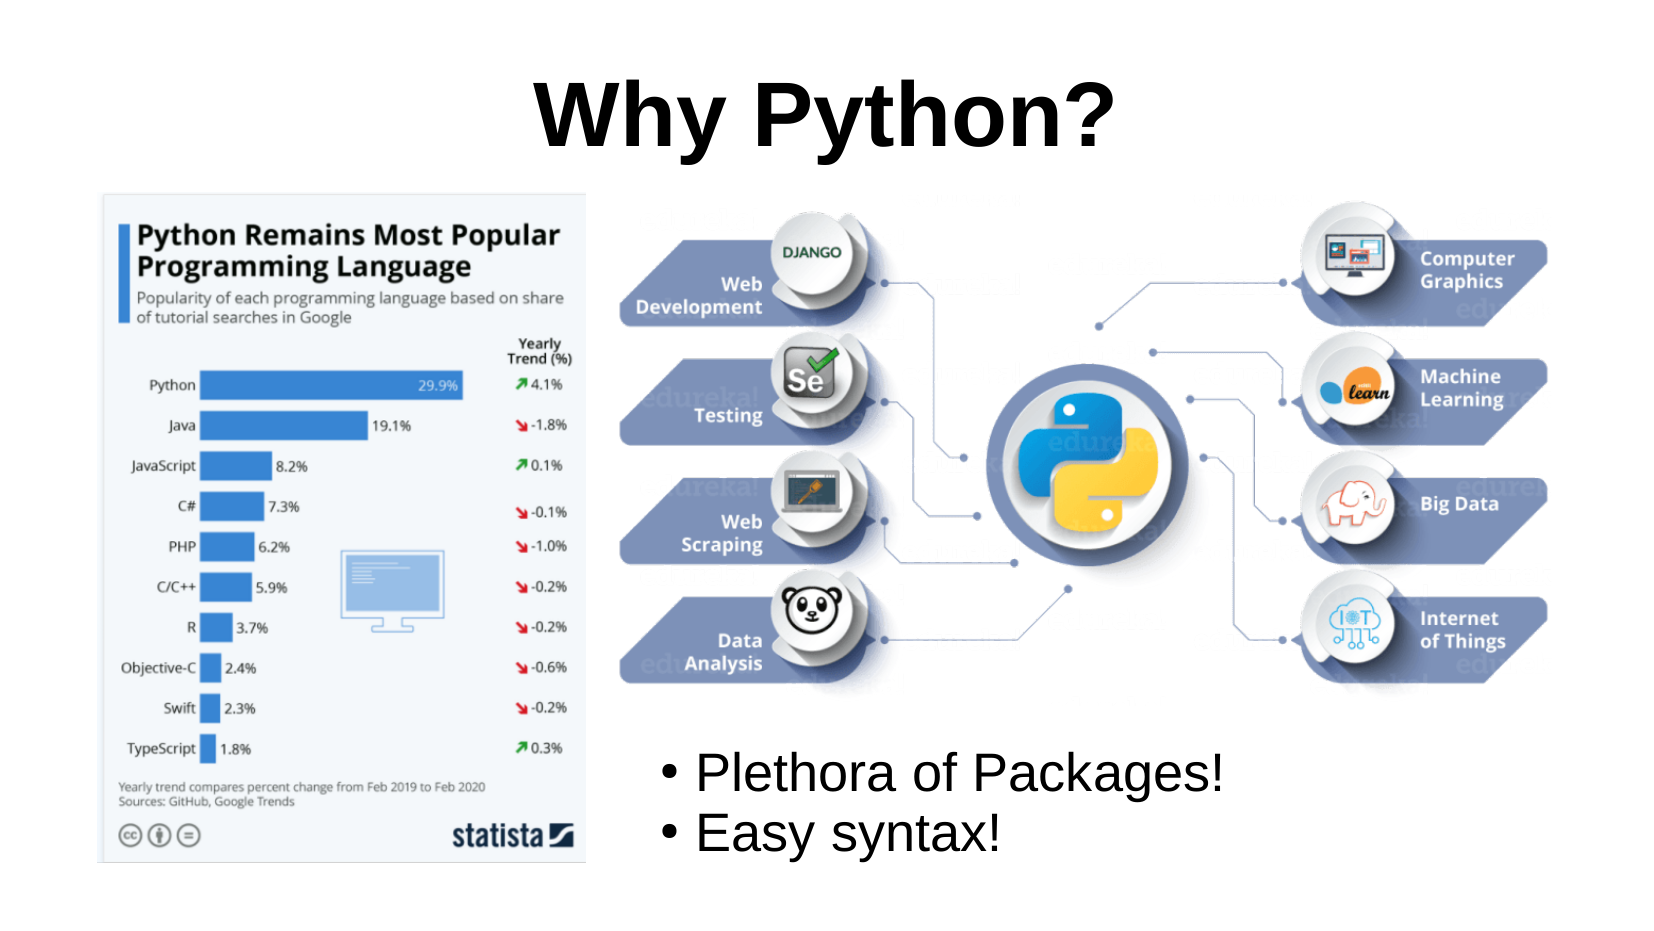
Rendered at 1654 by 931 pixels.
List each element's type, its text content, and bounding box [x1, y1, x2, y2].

picture [97, 192, 586, 864]
title Why Python? [82, 37, 1571, 193]
text_box Plethora of Packages! Easy syntax! [645, 735, 1426, 872]
picture [615, 195, 1552, 706]
